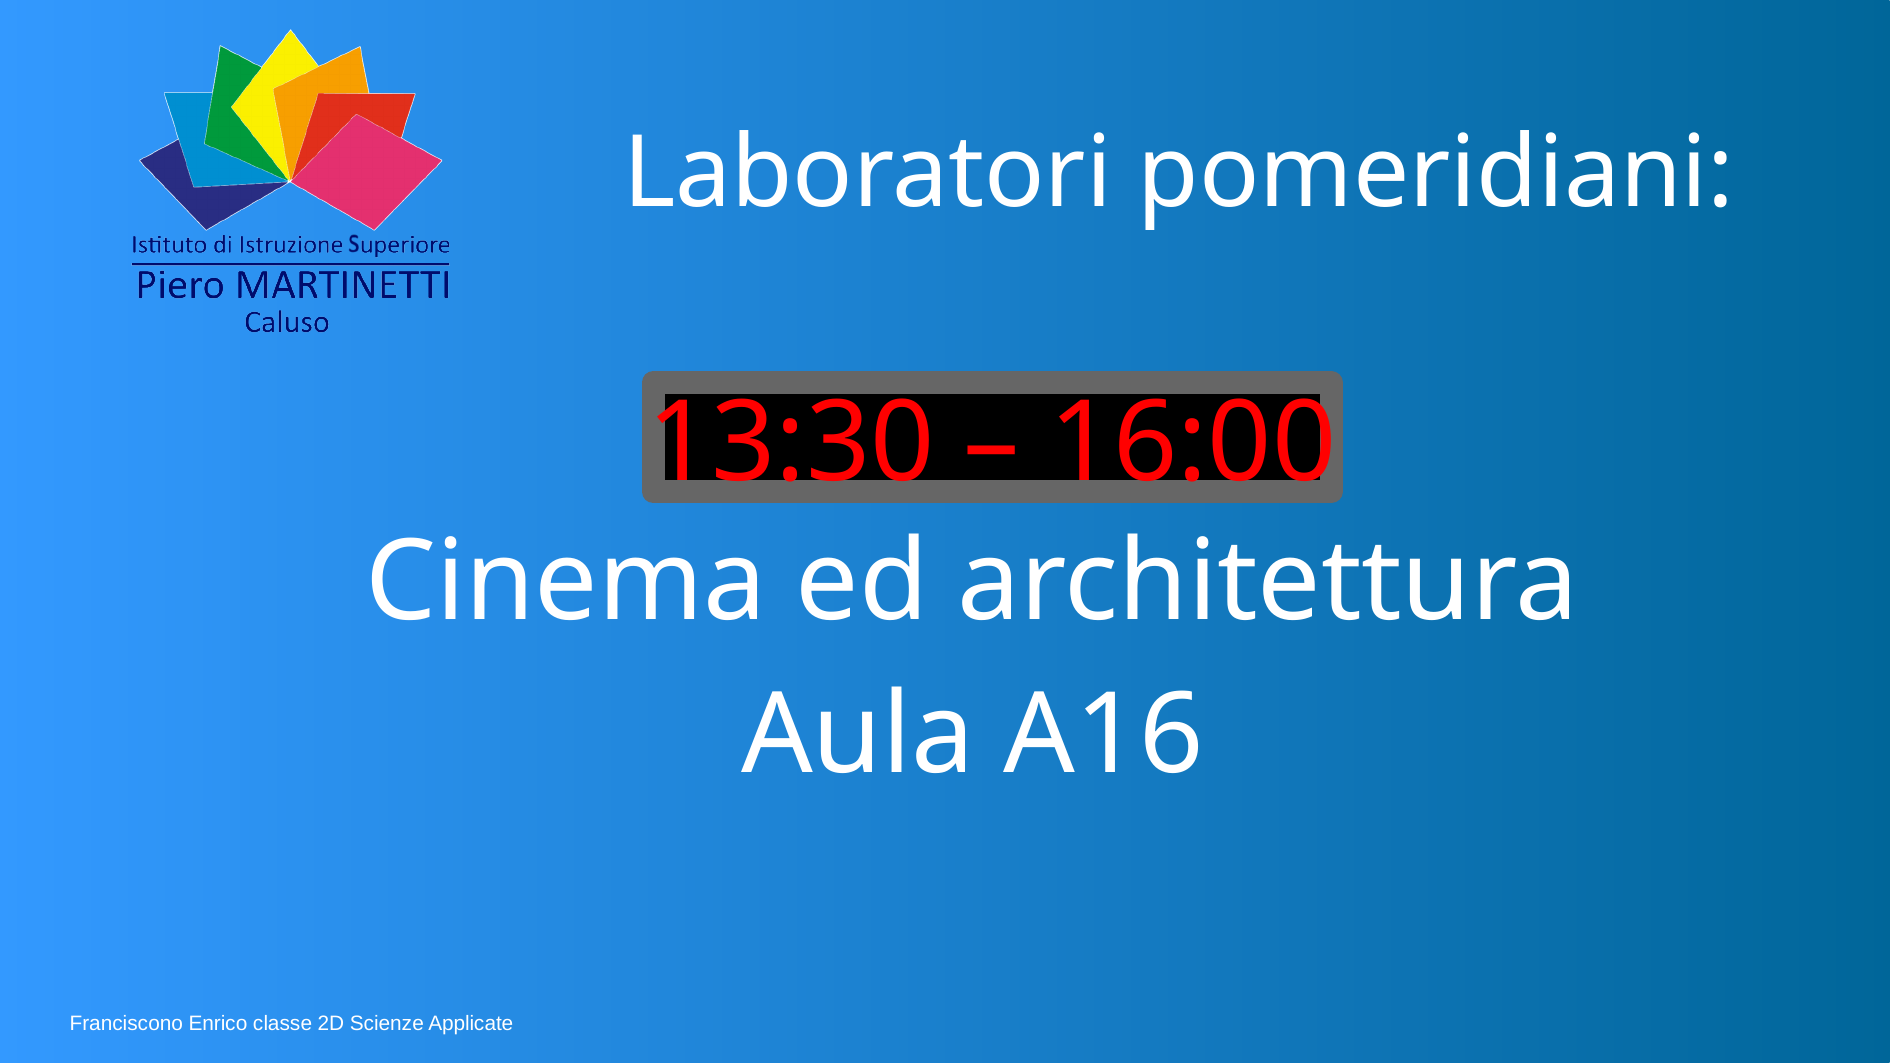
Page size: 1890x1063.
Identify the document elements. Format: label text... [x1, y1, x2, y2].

text_box Cinema ed architettura Aula A16 [225, 491, 1720, 1042]
picture [0, 23, 591, 355]
text_box 13:30 – 16:00 [653, 382, 1332, 492]
text_box Franciscono Enrico classe 2D Scienze Applicate [54, 1004, 628, 1063]
text_box Laboratori pomeridiani: [591, 91, 1861, 338]
